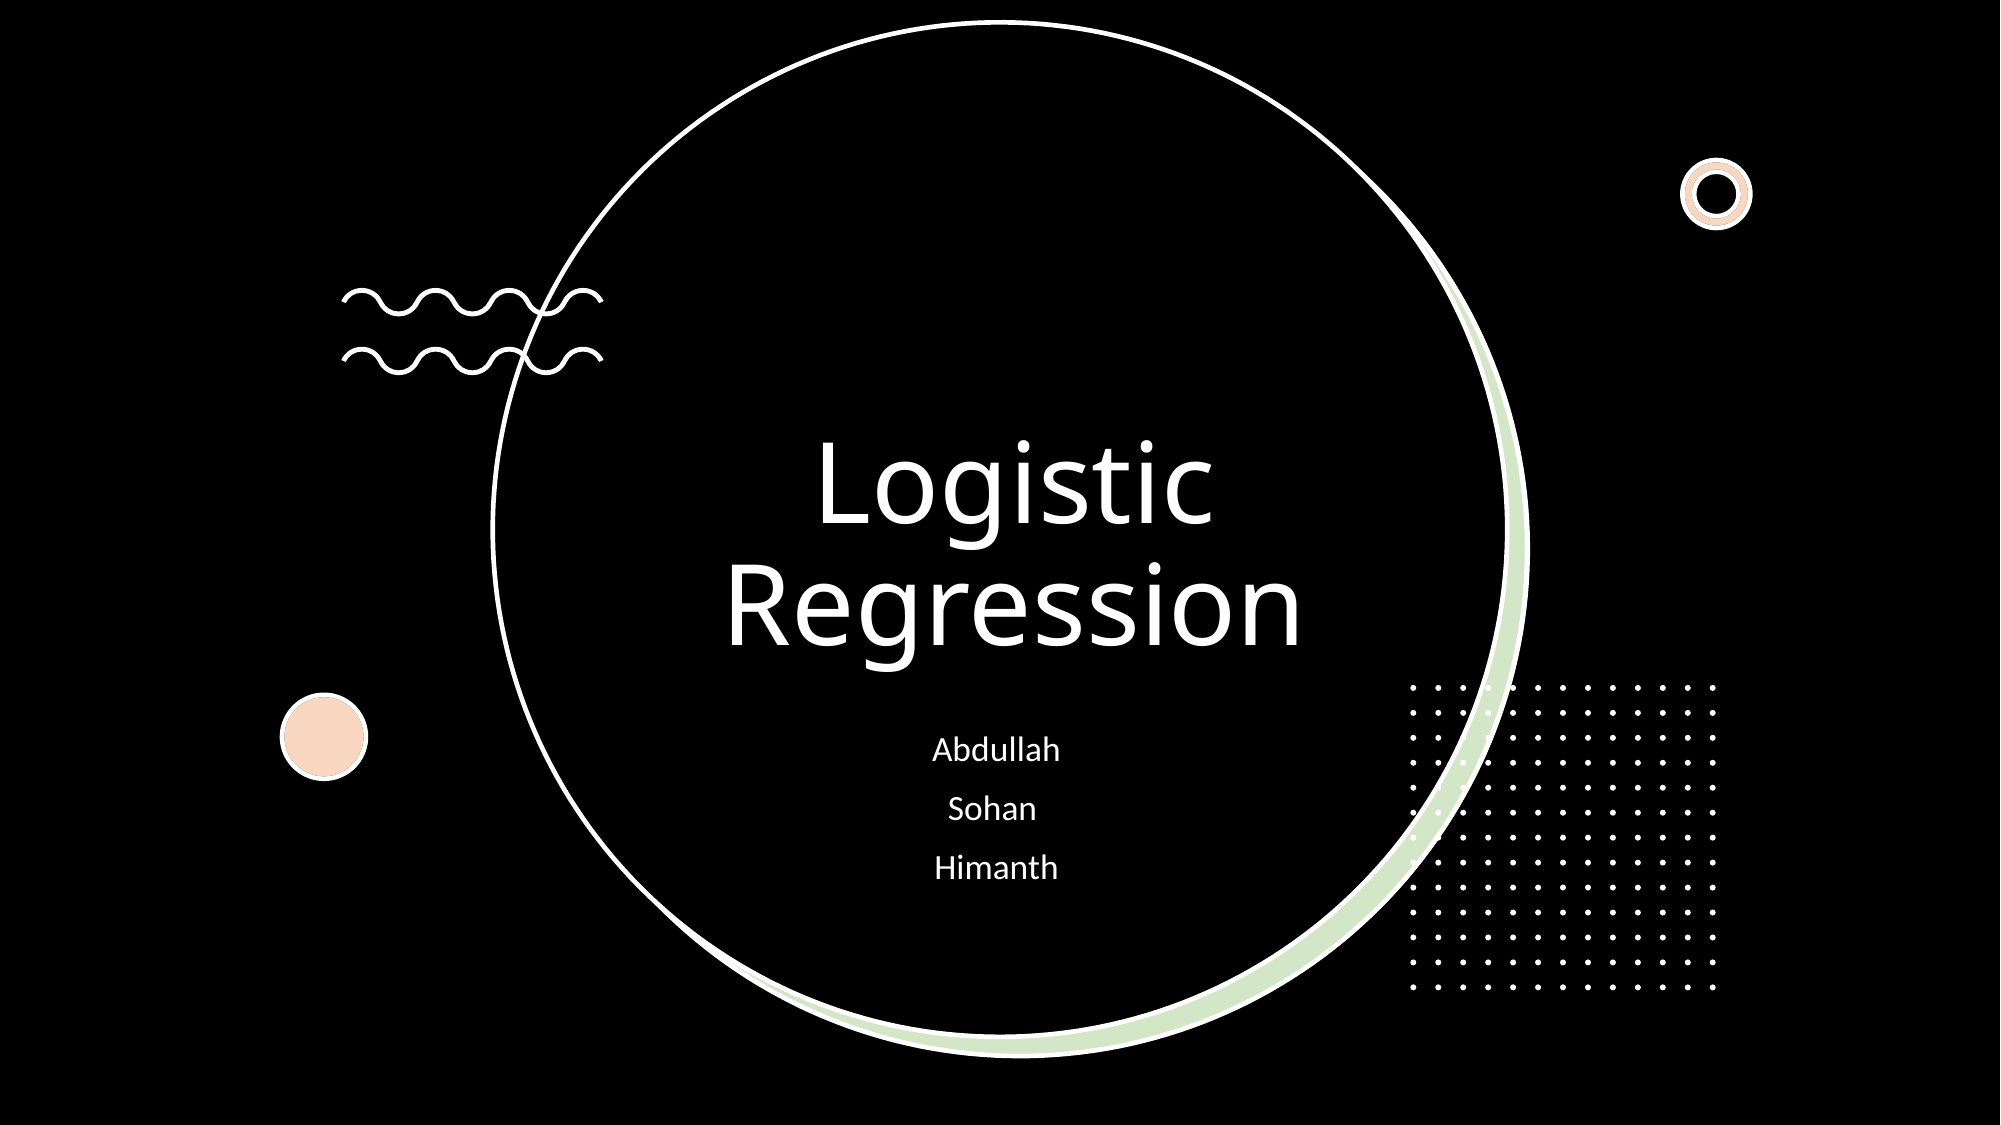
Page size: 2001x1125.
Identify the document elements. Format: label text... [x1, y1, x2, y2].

text_box [0, 0, 2000, 1125]
subtitle Abdullah Sohan Himanth [626, 723, 1367, 907]
title Logistic Regression [587, 158, 1442, 677]
